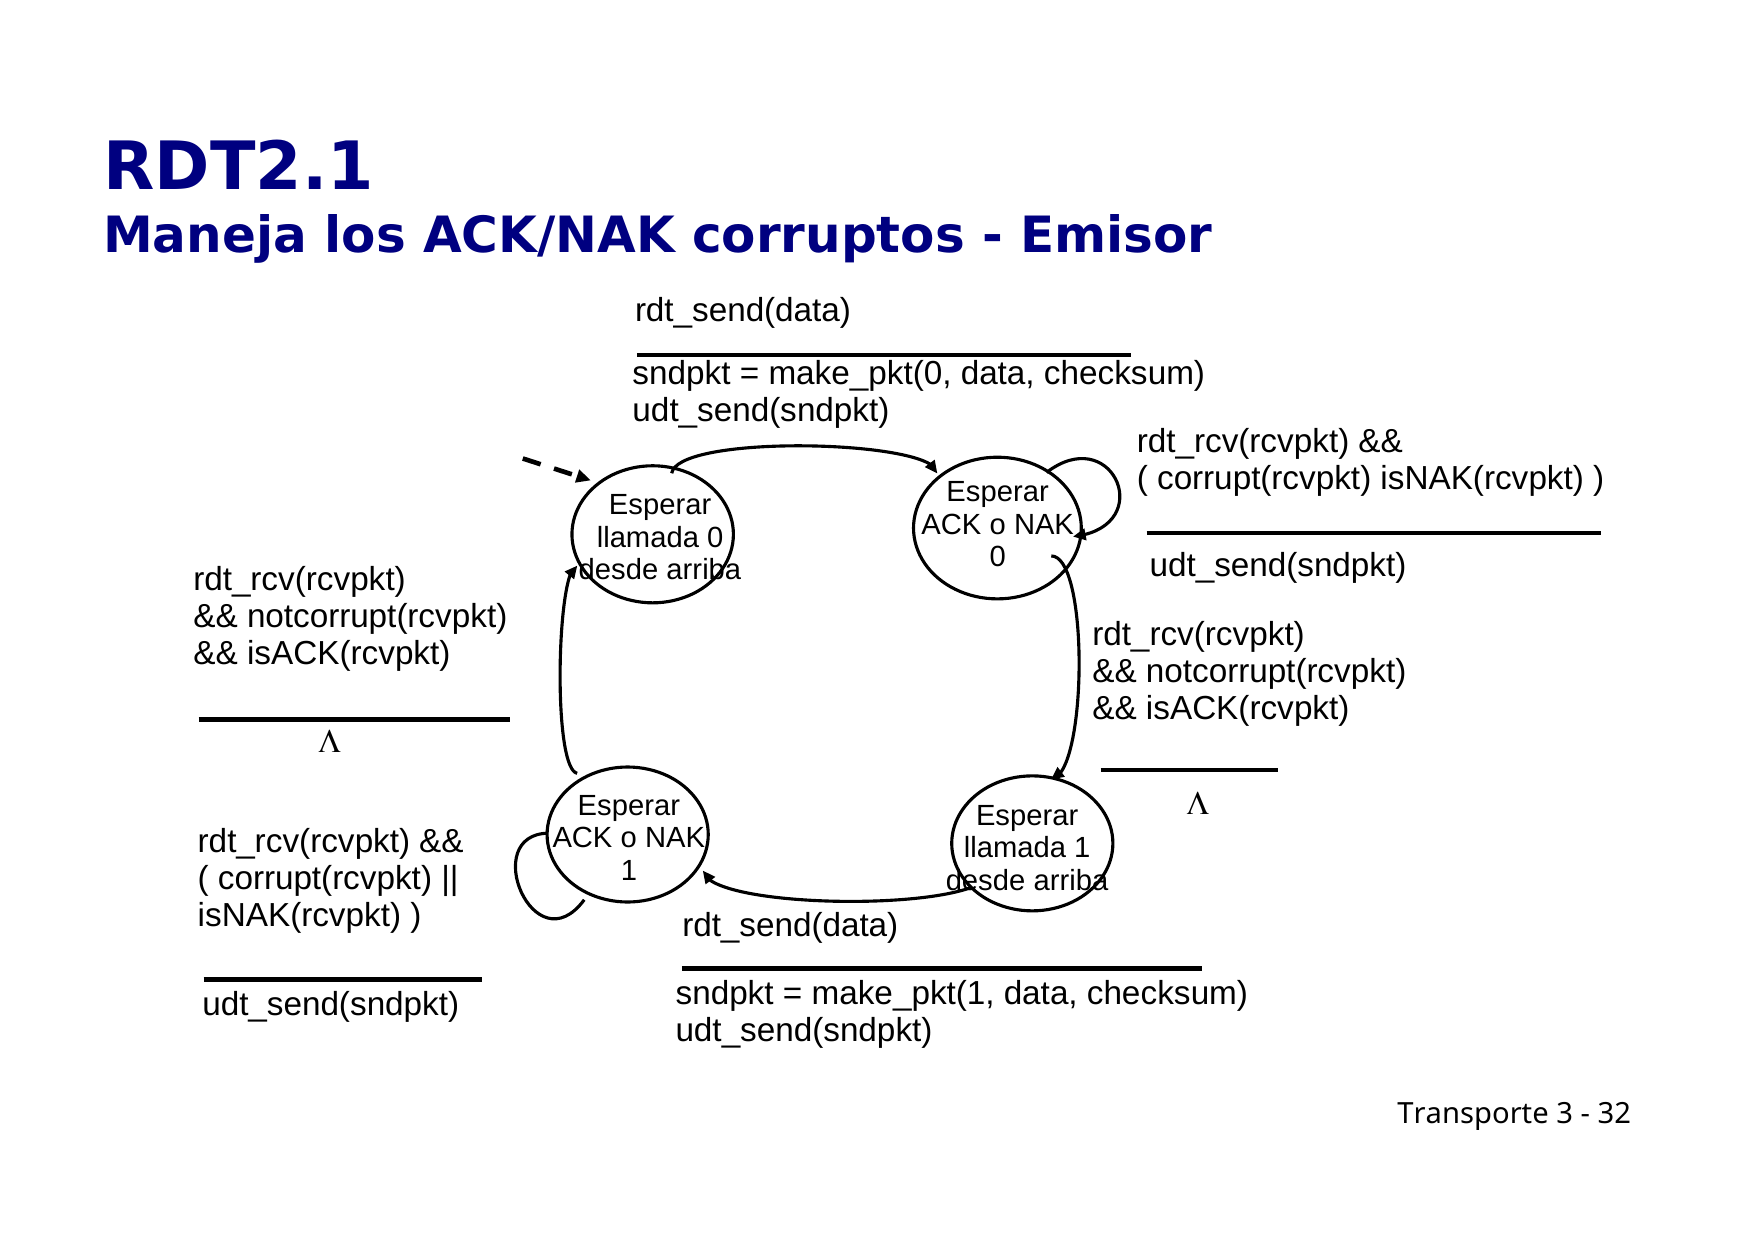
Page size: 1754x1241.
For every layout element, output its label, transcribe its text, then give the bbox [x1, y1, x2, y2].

text_box udt_send(sndpkt) [187, 978, 514, 1024]
text_box Esperar ACK o NAK 0 [900, 467, 1096, 574]
text_box [954, 457, 1040, 467]
text_box [580, 767, 676, 780]
text_box [593, 581, 712, 603]
text_box sndpkt = make_pkt(1, data, checksum) udt_send(sndpkt) [660, 966, 1335, 1033]
text_box sndpkt = make_pkt(0, data, checksum) udt_send(sndpkt) [617, 346, 1280, 413]
text_box [981, 775, 1084, 791]
text_box rdt_rcv(rcvpkt) && ( corrupt(rcvpkt) isNAK(rcvpkt) ) [1122, 414, 1681, 509]
text_box Esperar llamada 1 desde arriba [927, 791, 1128, 891]
text_box rdt_rcv(rcvpkt) && notcorrupt(rcvpkt) && isACK(rcvpkt) [178, 552, 557, 647]
text_box rdt_send(data) [667, 899, 1096, 947]
text_box [933, 574, 1062, 599]
text_box rdt_rcv(rcvpkt) && notcorrupt(rcvpkt) && isACK(rcvpkt) [1077, 607, 1614, 702]
text_box udt_send(sndpkt) [1134, 538, 1540, 604]
text_box Esperar ACK o NAK 1 [535, 780, 723, 881]
text_box rdt_send(data) [620, 283, 999, 333]
text_box [975, 891, 1090, 911]
text_box [569, 881, 687, 903]
text_box  [303, 721, 357, 768]
title RDT2.1 Maneja los ACK/NAK corruptos - Emisor [88, 87, 1654, 305]
text_box  [1171, 783, 1225, 830]
text_box rdt_rcv(rcvpkt) && ( corrupt(rcvpkt) || isNAK(rcvpkt) ) [182, 814, 544, 909]
text_box Esperar llamada 0 desde arriba [562, 480, 758, 581]
text_box [603, 465, 702, 480]
